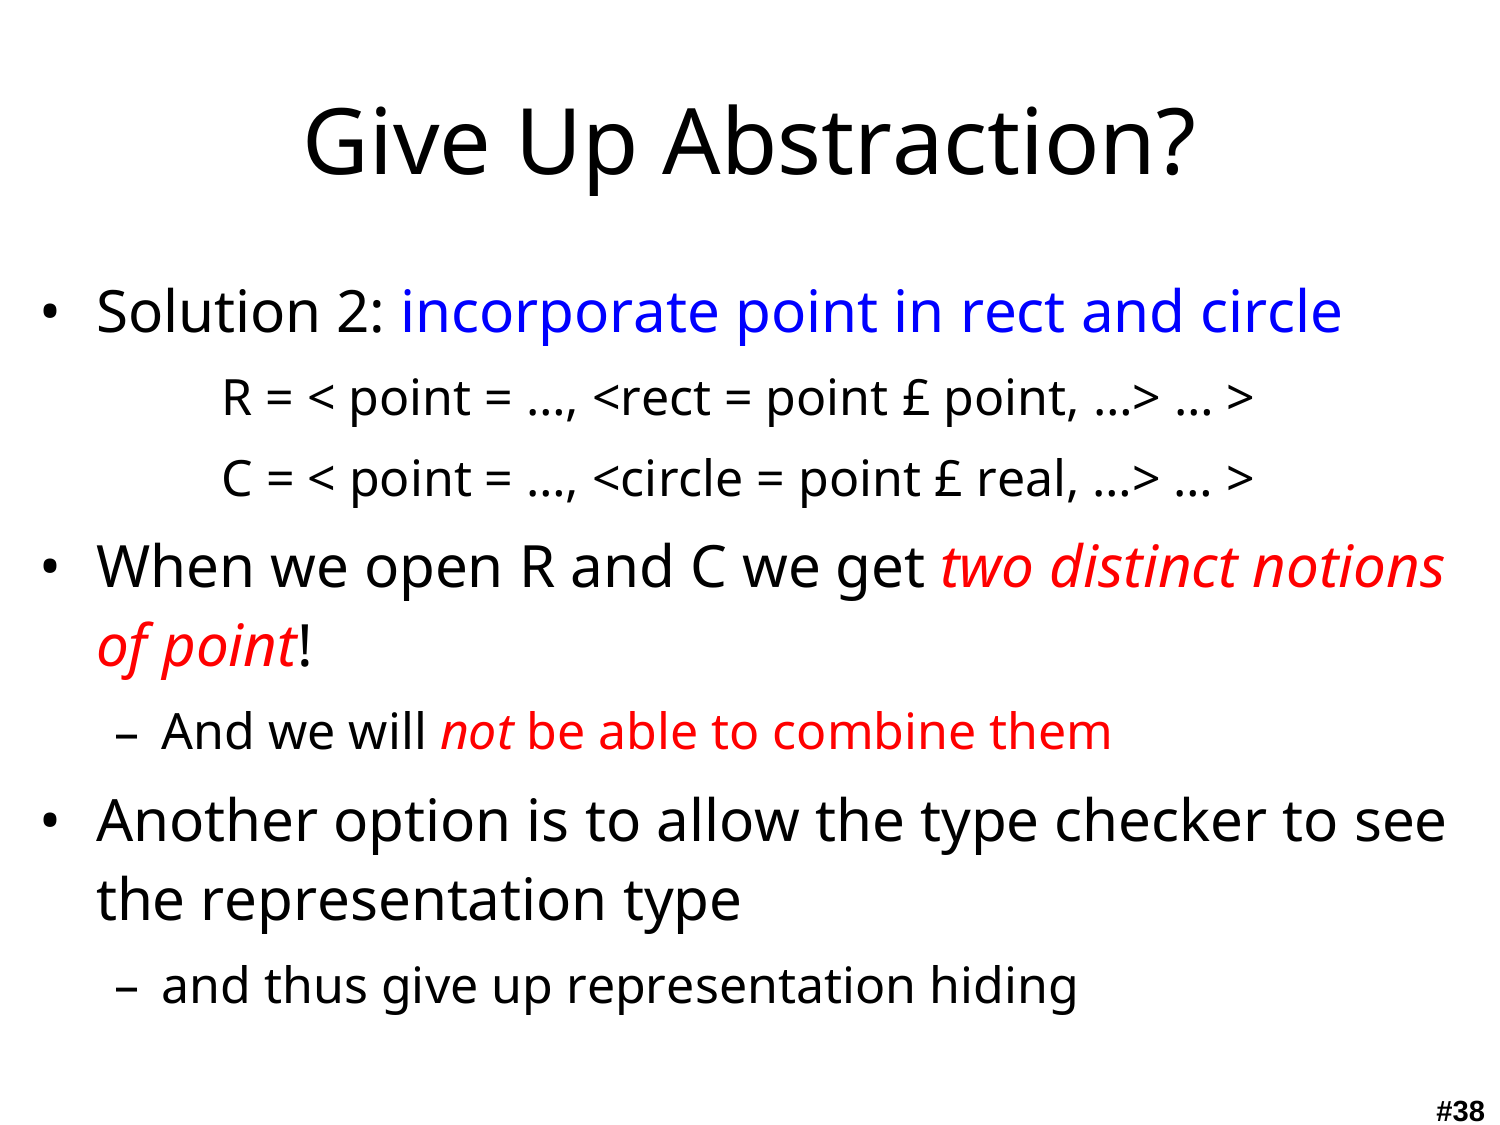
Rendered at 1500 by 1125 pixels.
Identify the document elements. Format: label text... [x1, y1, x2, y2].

list Solution 2: incorporate point in rect and circle R = < point = …, <rect = point £ point, …> … > C = < point = …, <circle = point £ real, …> … > When we open R and C we get two distinct notions of point! And we will not be able to combine them Another option is to allow the type checker to see the representation type and thus give up representation hiding [24, 262, 1476, 1101]
title Give Up Abstraction? [24, 45, 1476, 233]
